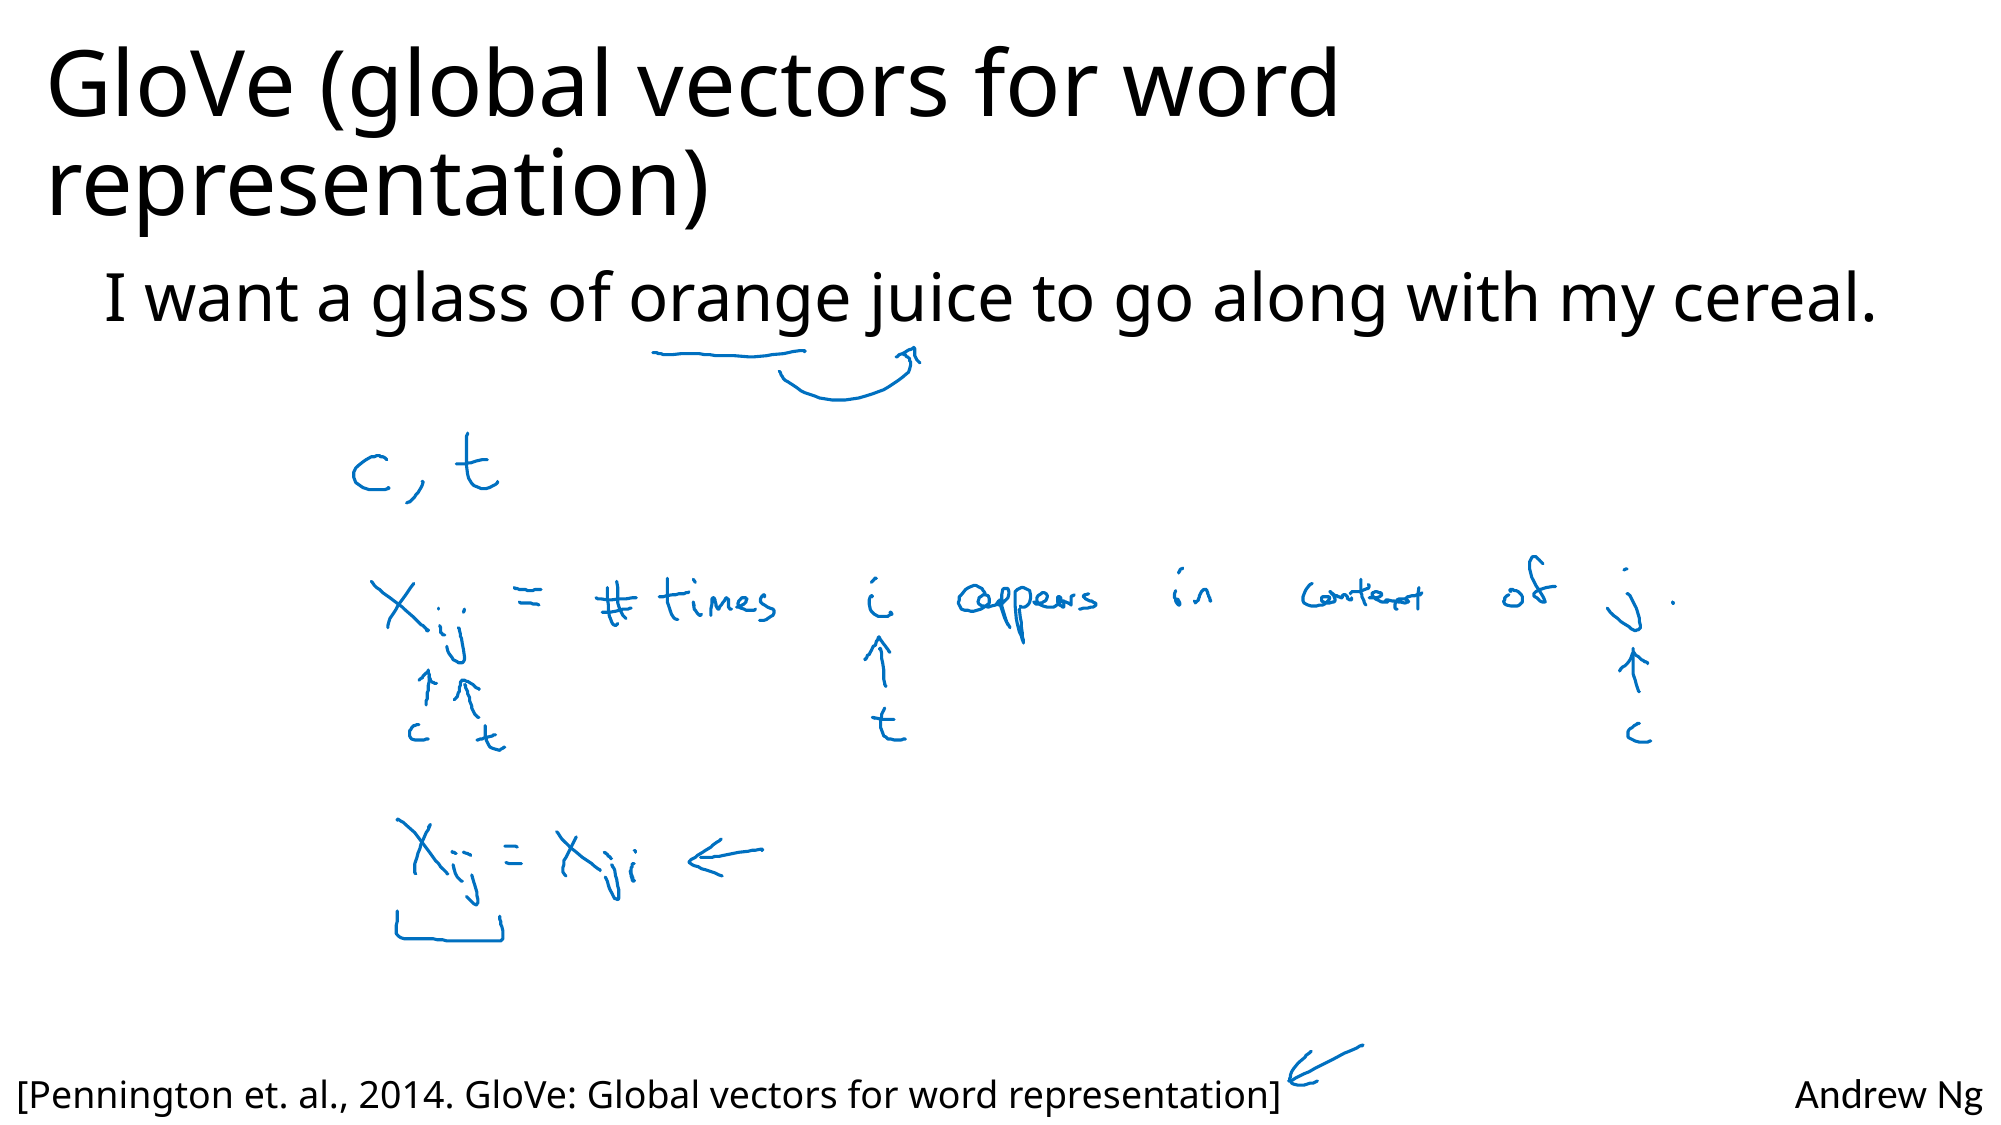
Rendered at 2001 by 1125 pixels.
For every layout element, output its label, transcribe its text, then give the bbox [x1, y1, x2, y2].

text_box I want a glass of orange juice to go along with my cereal. [89, 247, 1959, 344]
title GloVe (global vectors for word representation) [30, 29, 2000, 248]
picture [350, 343, 1679, 1090]
text_box [Pennington et. al., 2014. GloVe: Global vectors for word representation] [1, 1063, 1295, 1124]
